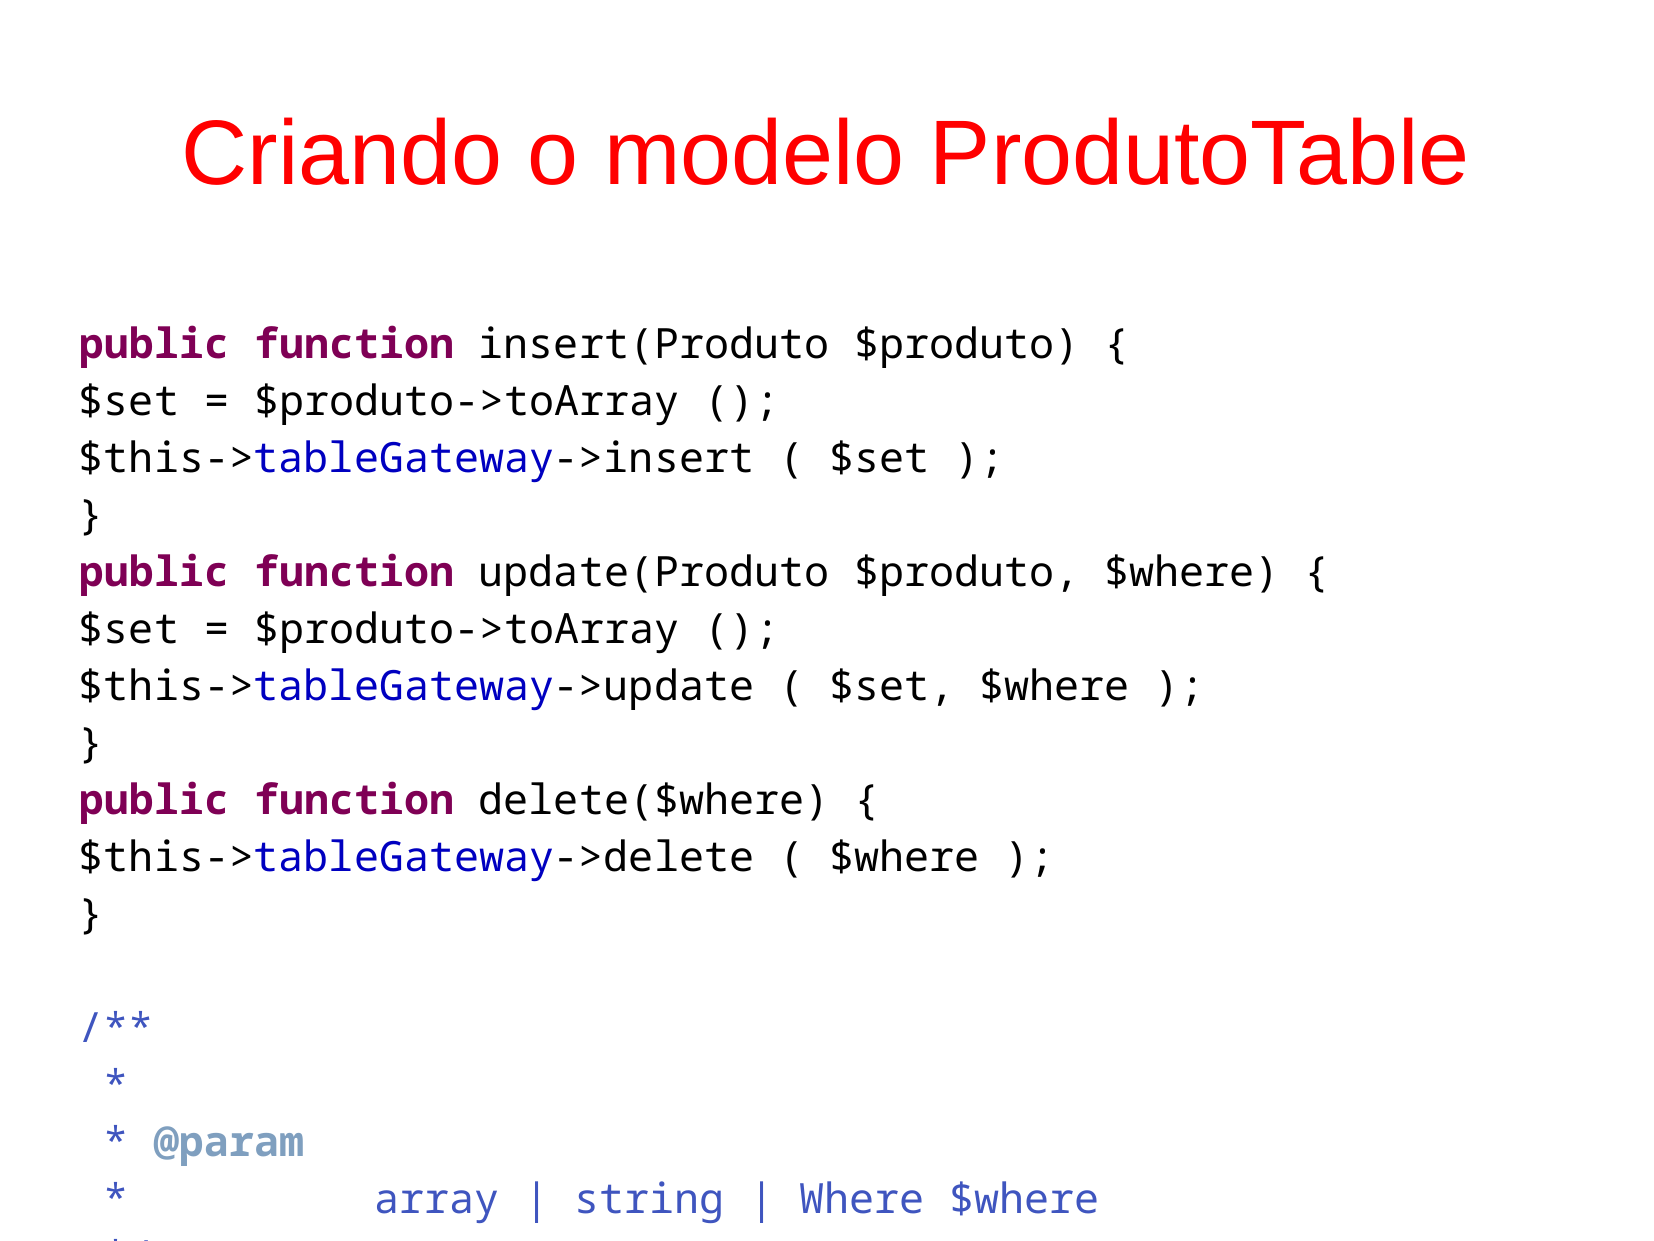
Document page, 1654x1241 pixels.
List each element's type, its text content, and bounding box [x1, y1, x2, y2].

title Criando o modelo ProdutoTable [82, 49, 1571, 257]
text_box public function insert(Produto $produto) { $set = $produto->toArray (); $this->tableGateway->insert ( $set ); } public function update(Produto $produto, $where) { $set = $produto->toArray (); $this->tableGateway->update ( $set, $where ); } public function delete($where) { $this->tableGateway->delete ( $where ); } /** * * @param * array | string | Where $where */ [64, 306, 1600, 1193]
